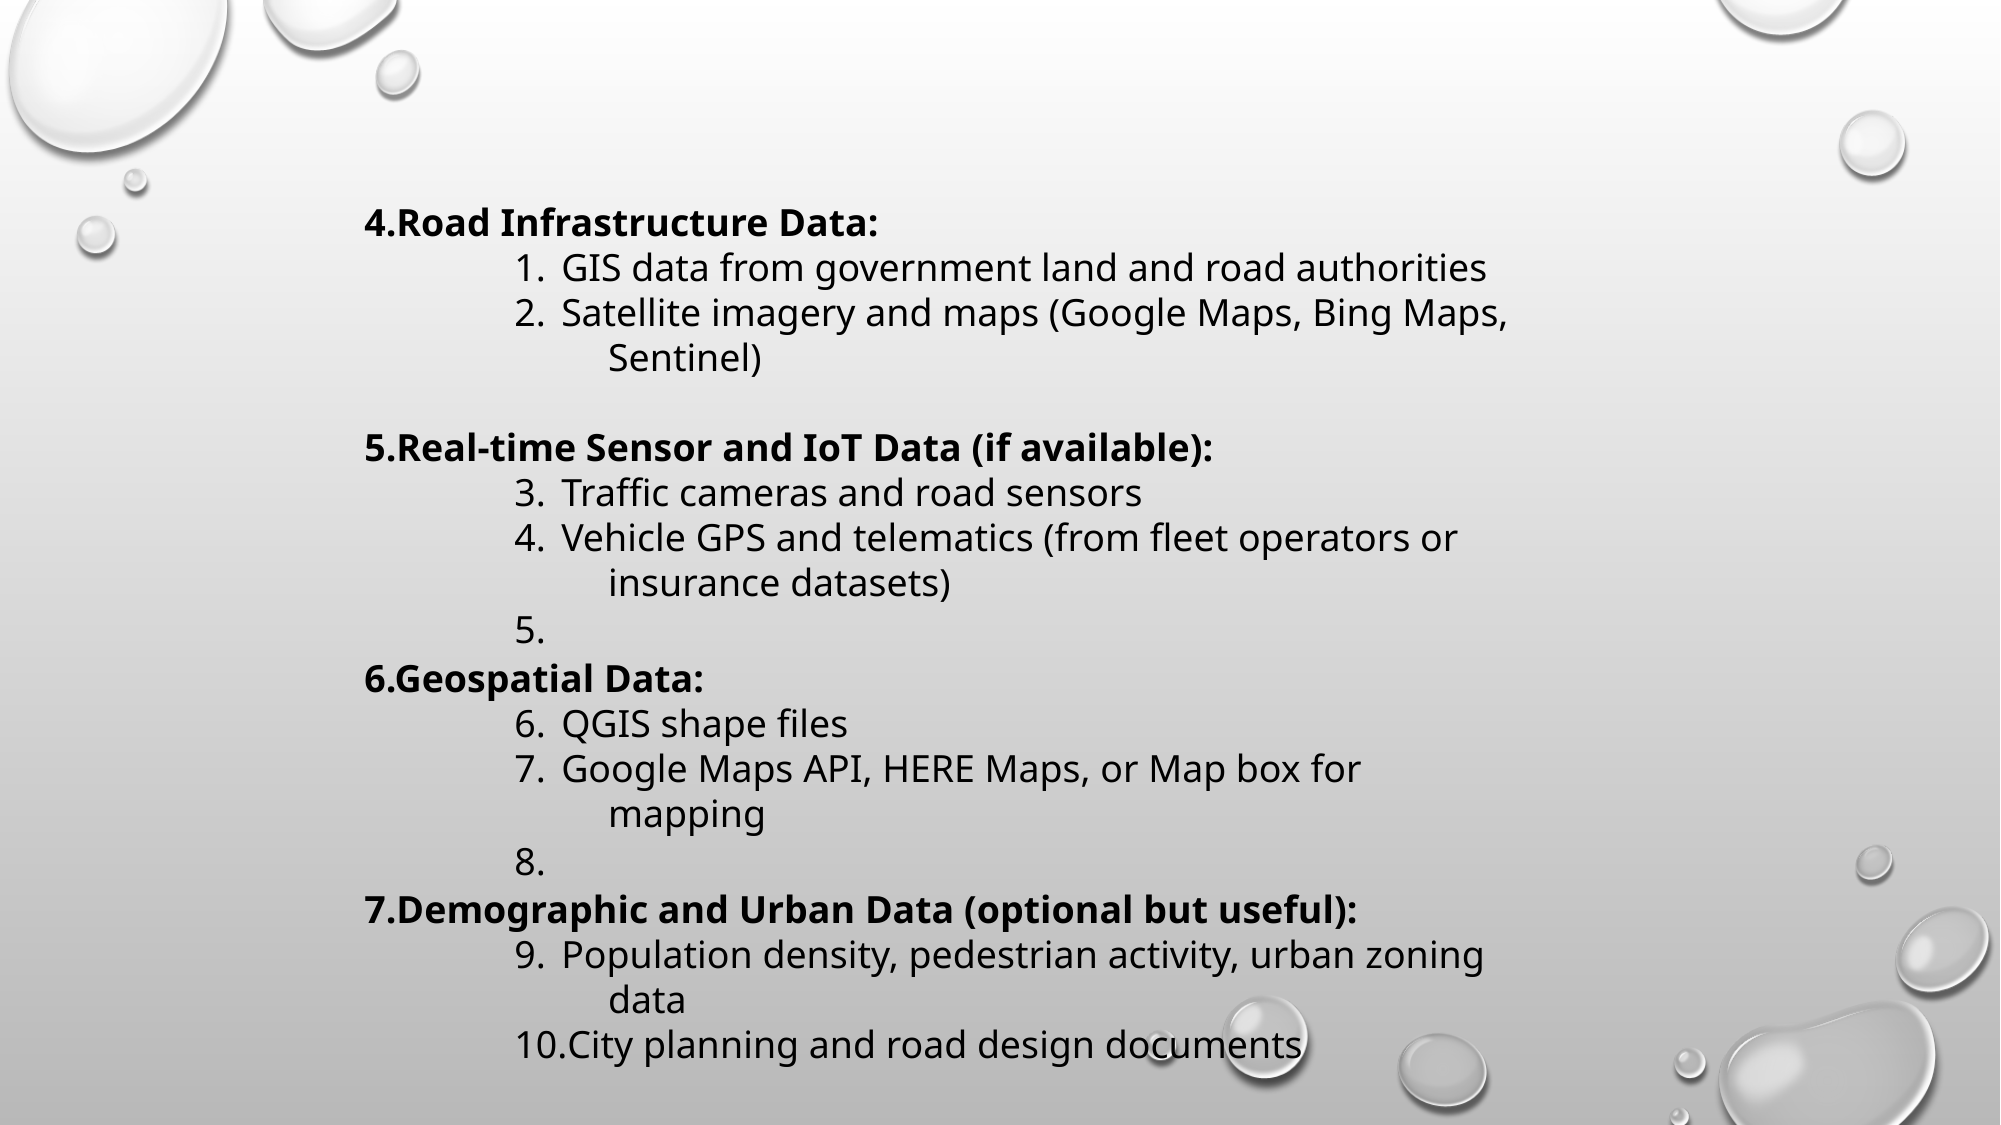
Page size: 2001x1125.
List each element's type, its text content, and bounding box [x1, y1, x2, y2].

text_box 4.Road Infrastructure Data: GIS data from government land and road authorities Satellite imagery and maps (Google Maps, Bing Maps, Sentinel) 5.Real-time Sensor and IoT Data (if available): Traffic cameras and road sensors Vehicle GPS and telematics (from fleet operators or insurance datasets) 6.Geospatial Data: QGIS shape files Google Maps API, HERE Maps, or Map box for mapping 7.Demographic and Urban Data (optional but useful): Population density, pedestrian activity, urban zoning data City planning and road design documents [349, 145, 1526, 980]
